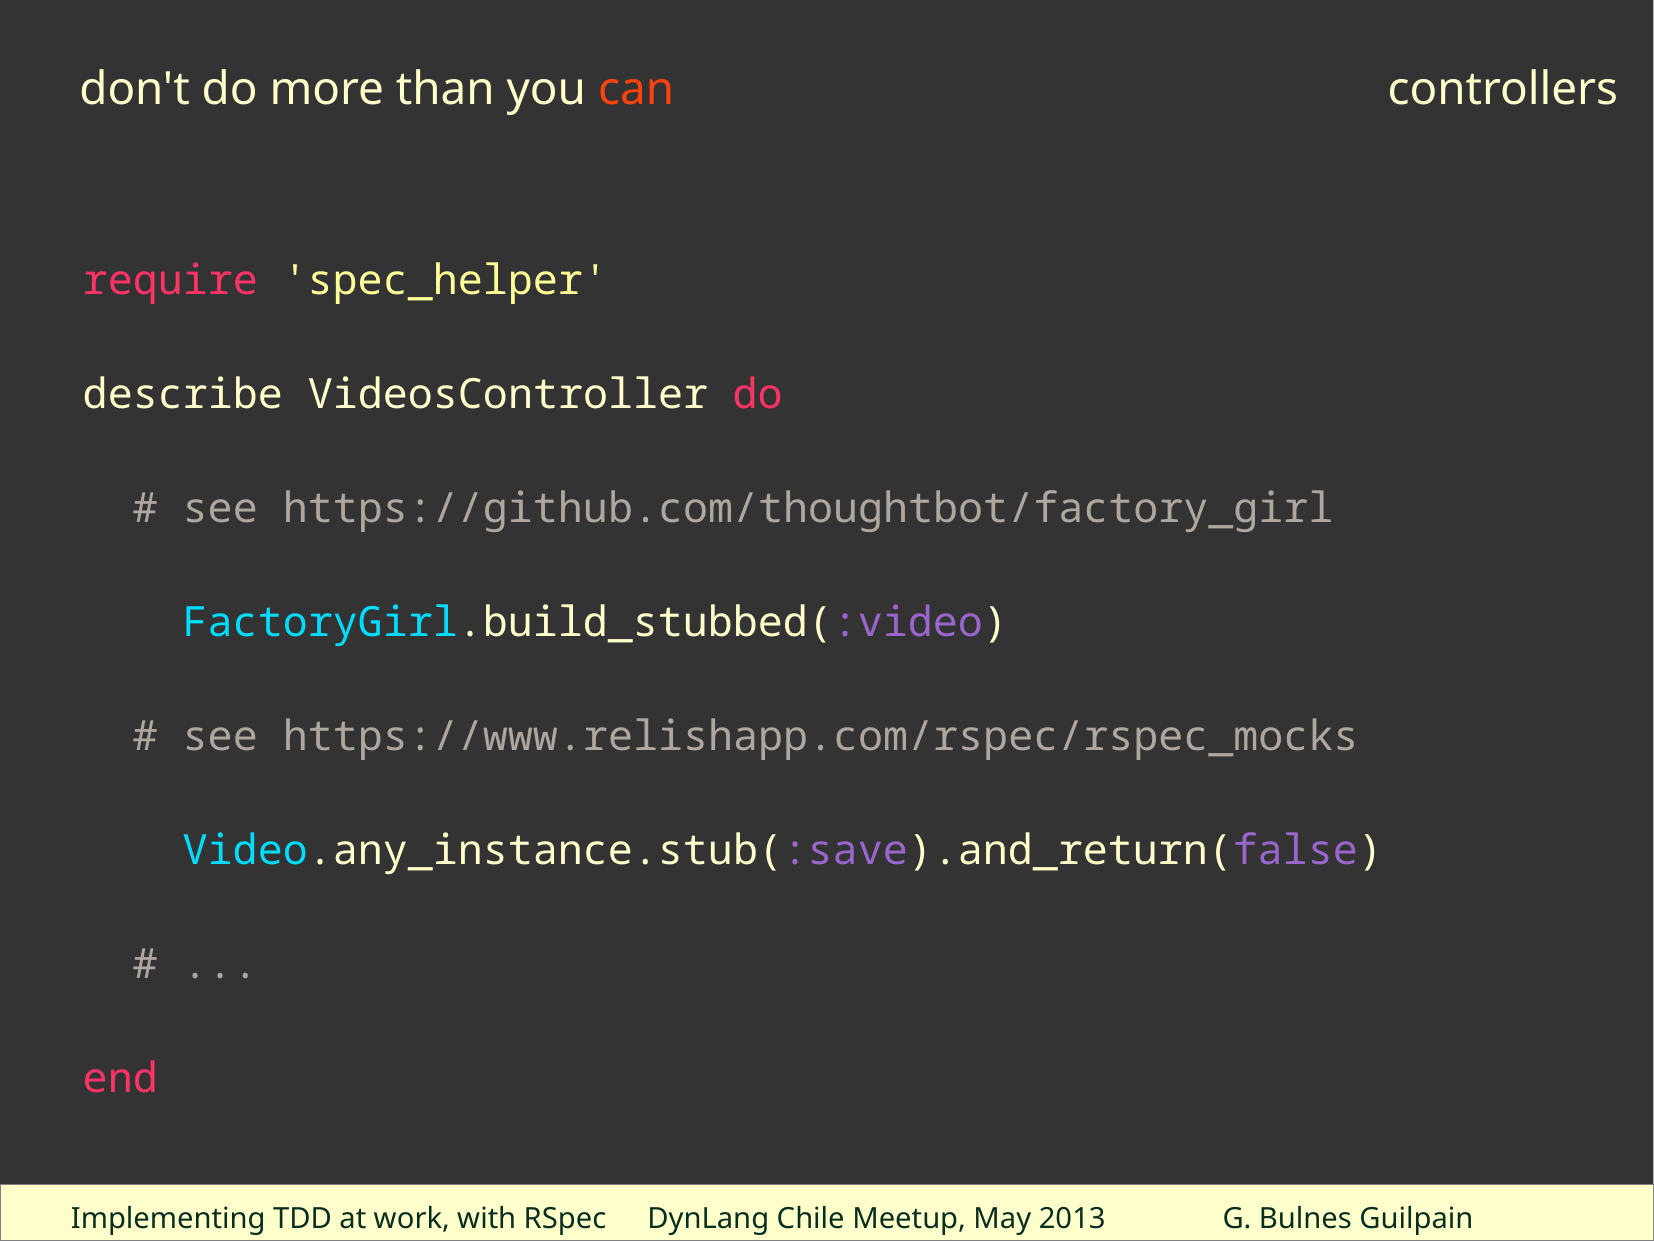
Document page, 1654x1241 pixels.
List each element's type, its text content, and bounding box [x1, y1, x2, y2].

text_box Implementing TDD at work, with RSpec [56, 1190, 506, 1239]
text_box don't do more than you can [64, 48, 556, 115]
text_box DynLang Chile Meetup, May 2013 [632, 1190, 1021, 1239]
text_box controllers [1372, 48, 1585, 115]
text_box [0, 1184, 1654, 1241]
text_box require 'spec_helper' describe VideosController do # see https://github.com/thoughtbot/factory_girl FactoryGirl.build_stubbed(:video) # see https://www.relishapp.com/rspec/rspec_mocks Video.any_instance.stub(:save).and_return(false) # ... end [82, 59, 1571, 1181]
text_box G. Bulnes Guilpain [1207, 1190, 1435, 1239]
